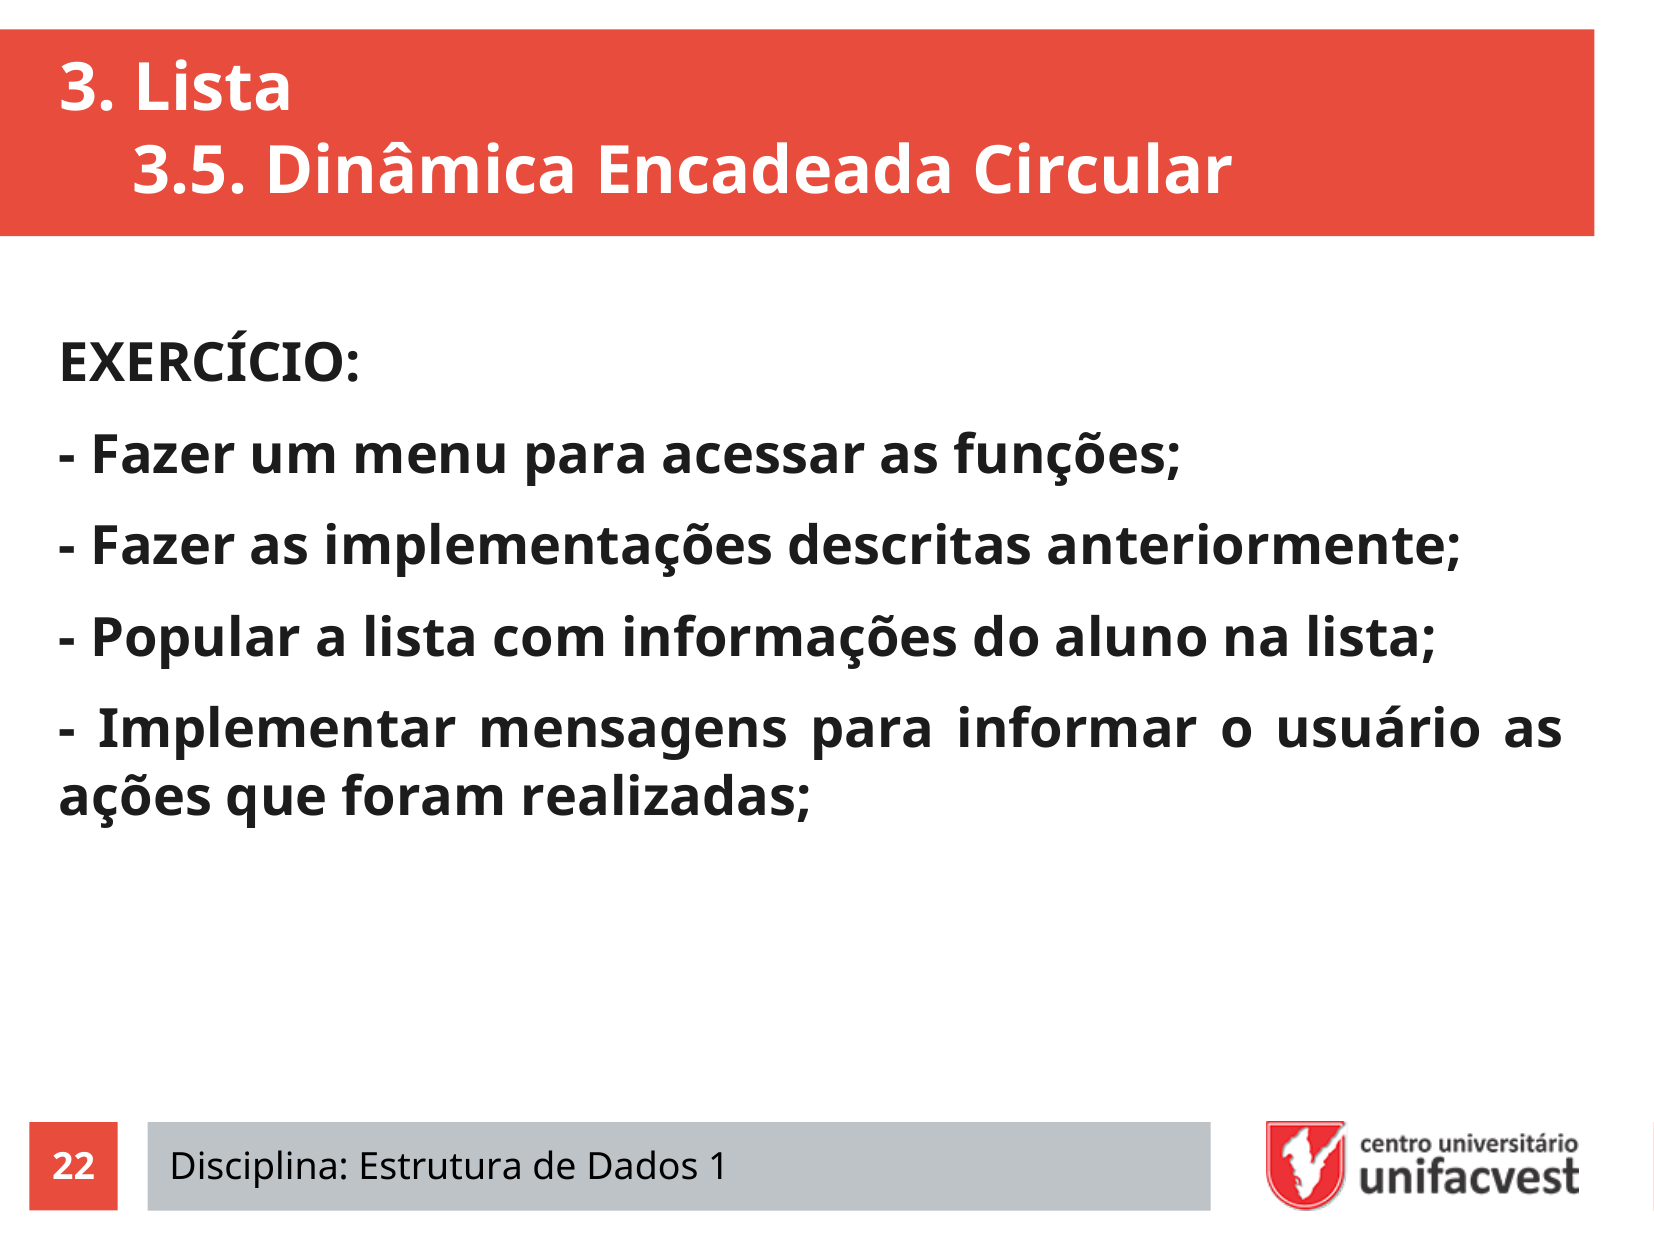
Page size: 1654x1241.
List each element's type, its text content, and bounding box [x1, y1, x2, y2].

text_box Disciplina: Estrutura de Dados 1 [154, 1132, 1205, 1196]
text_box [1238, 1120, 1654, 1212]
title 3. Lista 3.5. Dinâmica Encadeada Circular [59, 59, 1595, 207]
list EXERCÍCIO: - Fazer um menu para acessar as funções; - Fazer as implementações descritas anteriormente; - Popular a lista com informações do aluno na lista; - Implementar mensagens para informar o usuário as ações que foram realizadas; [59, 324, 1566, 1093]
picture [1266, 1121, 1579, 1211]
